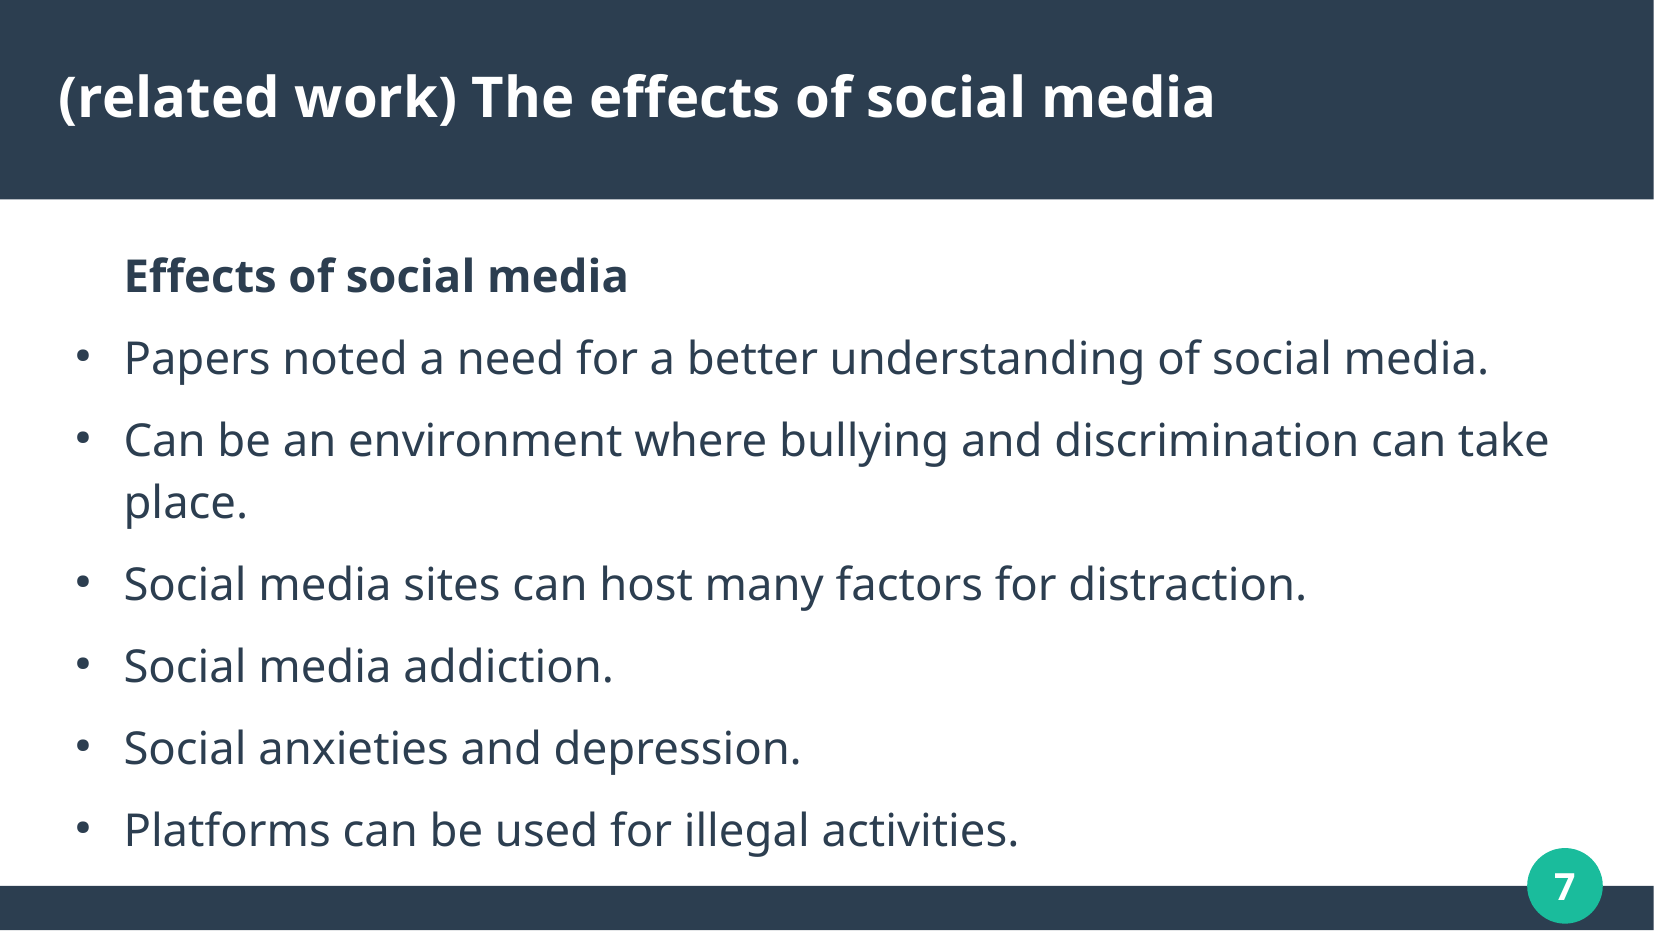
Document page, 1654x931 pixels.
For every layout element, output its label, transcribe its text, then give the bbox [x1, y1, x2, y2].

title (related work) The effects of social media [59, 37, 1595, 156]
list Effects of social media Papers noted a need for a better understanding of social media. Can be an environment where bullying and discrimination can take place. Social media sites can host many factors for distraction. Social media addiction. Social anxieties and depression. Platforms can be used for illegal activities. [59, 243, 1595, 864]
